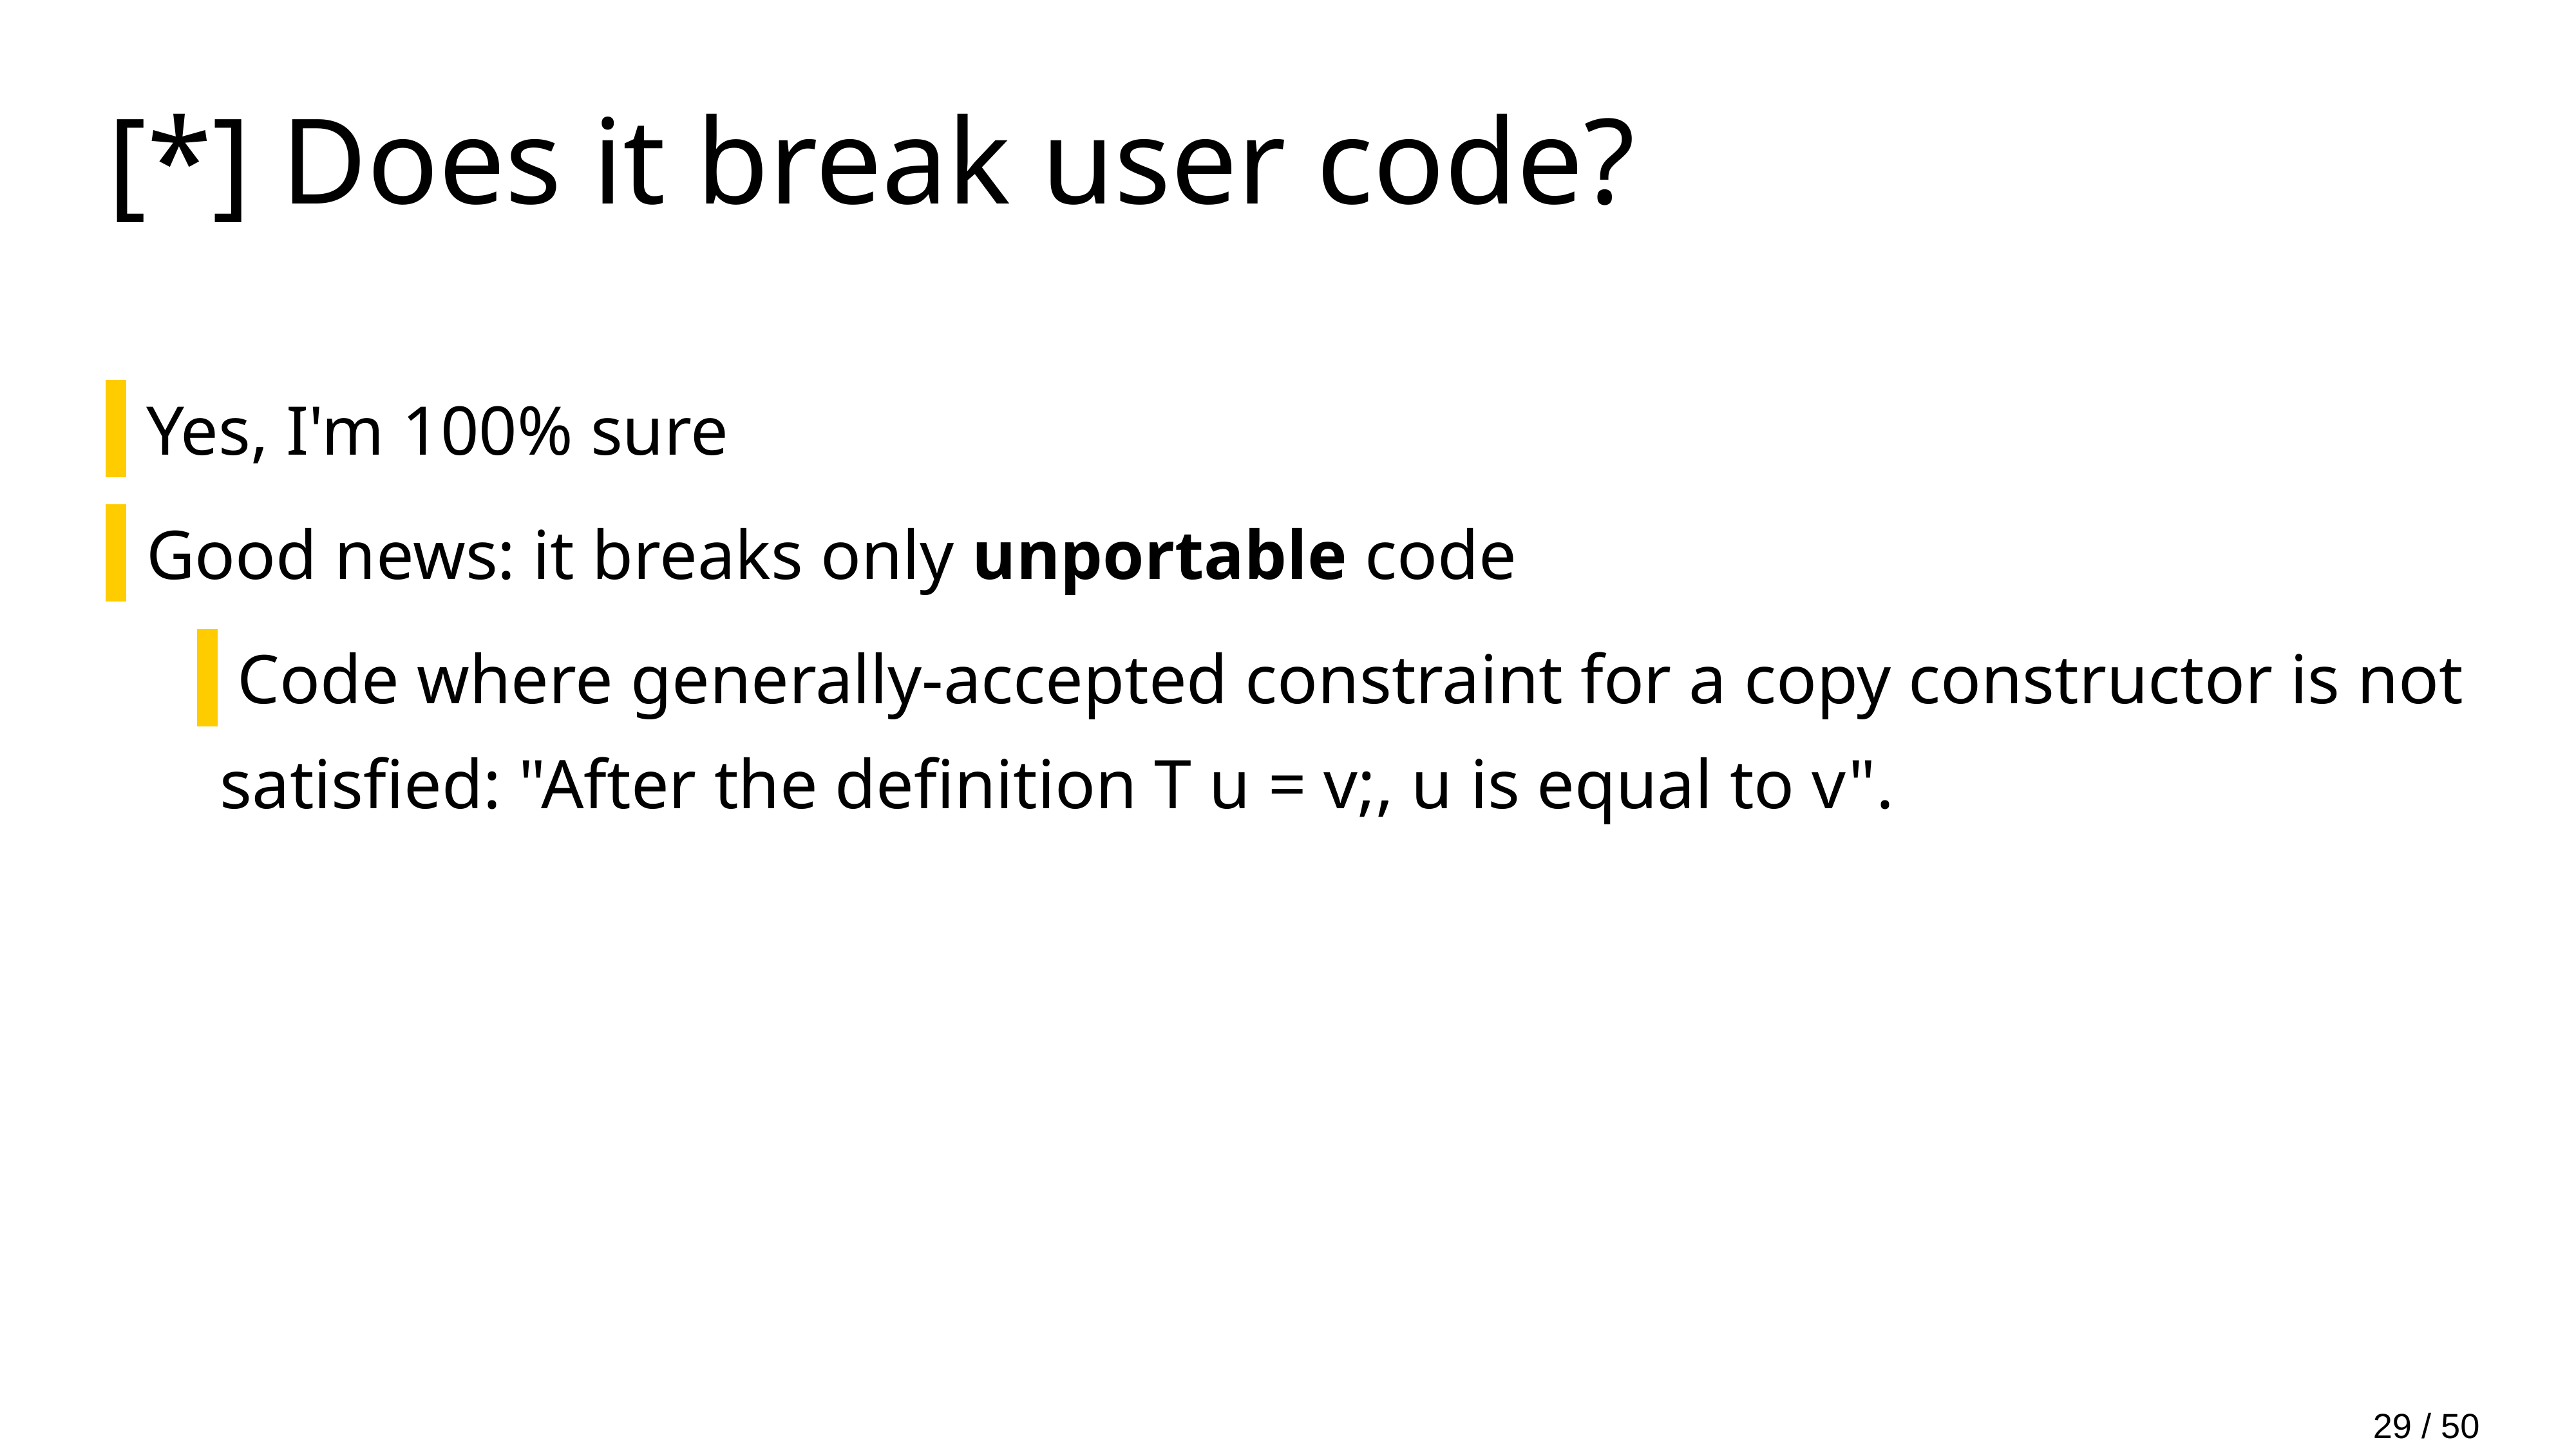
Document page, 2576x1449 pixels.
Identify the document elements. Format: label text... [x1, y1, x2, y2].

text_box Yes, I'm 100% sure Good news: it breaks only unportable code Code where generally-accepted constraint for a copy constructor is not satisfied: "After the definition T u = v;, u is equal to v". [96, 364, 2512, 1419]
title [*] Does it break user code? [108, 80, 2468, 242]
text_box <number> / 50 [2363, 1402, 2576, 1449]
